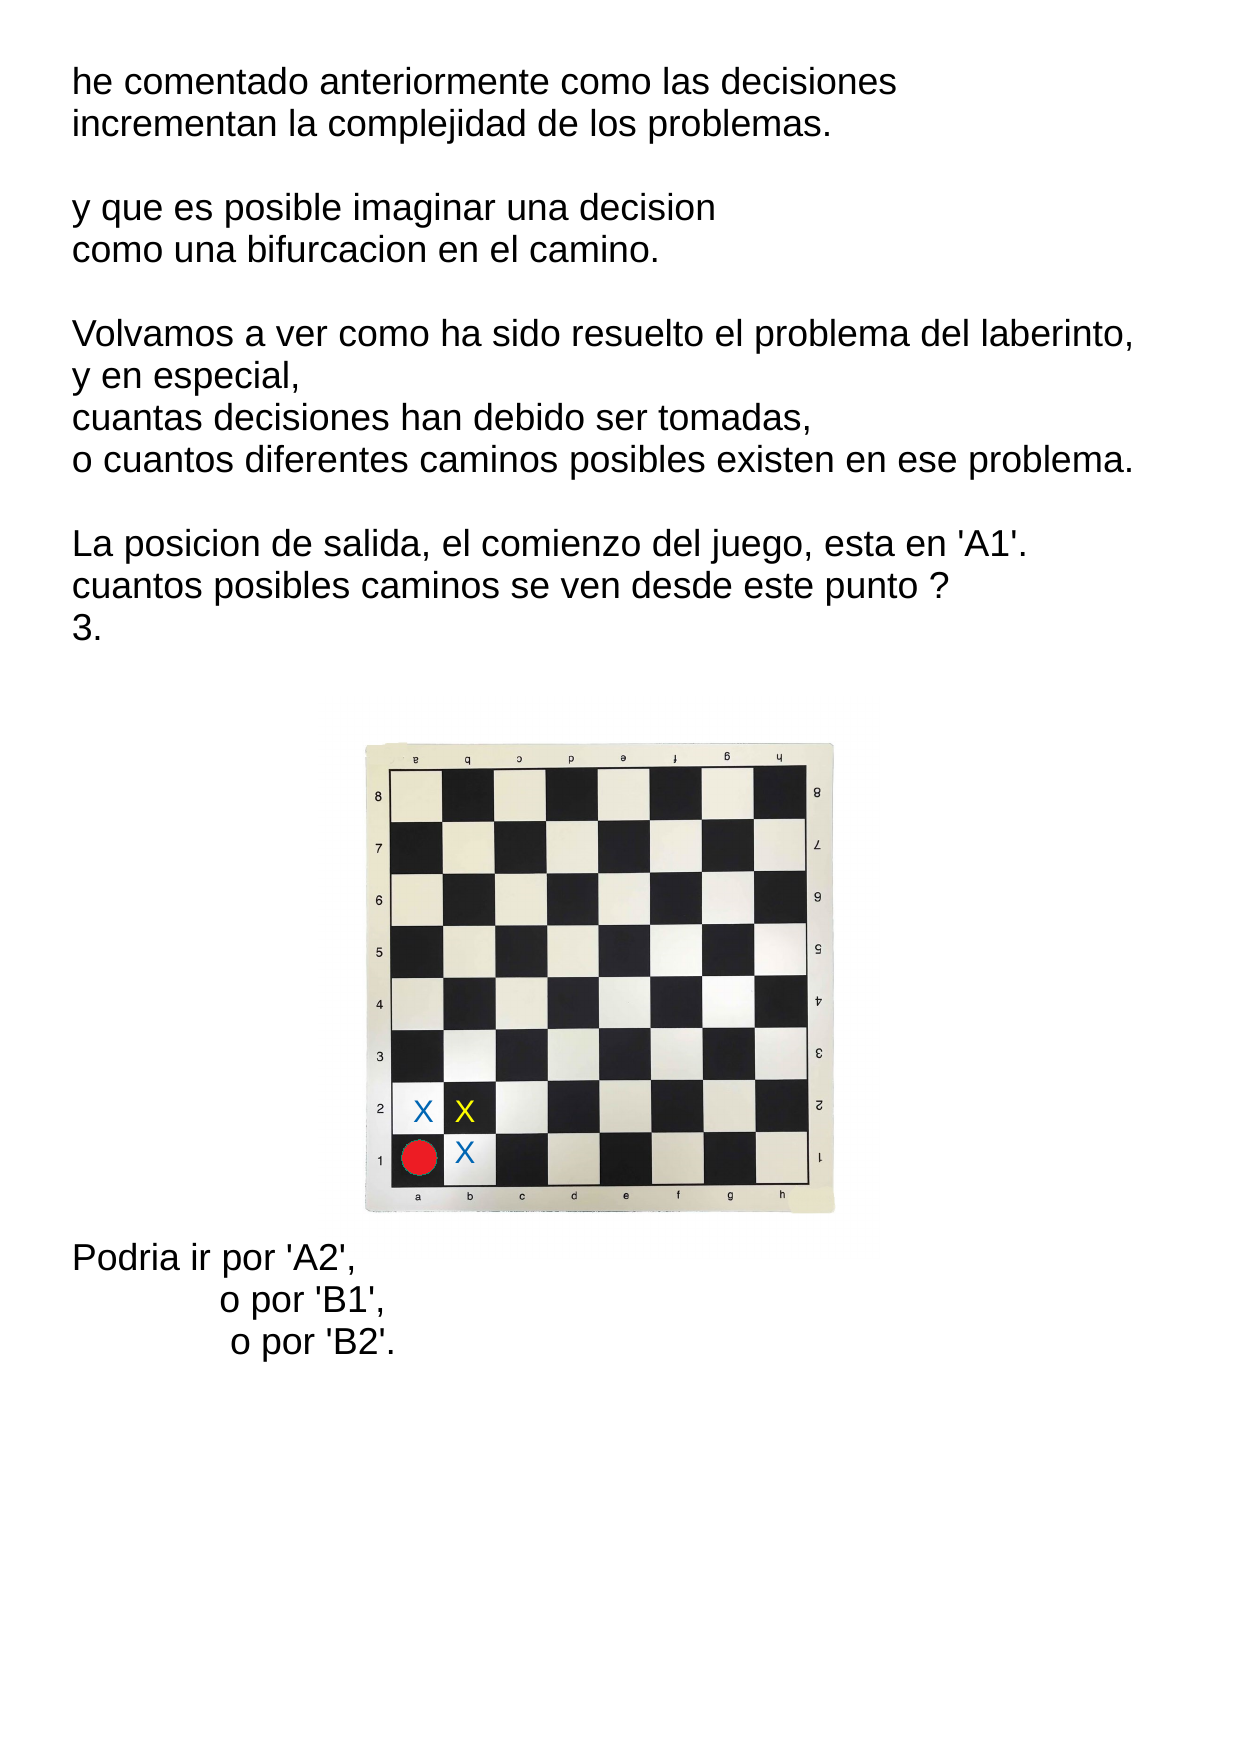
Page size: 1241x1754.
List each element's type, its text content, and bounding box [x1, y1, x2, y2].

text_box he comentado anteriormente como las decisiones incrementan la complejidad de los problemas. y que es posible imaginar una decision como una bifurcacion en el camino. Volvamos a ver como ha sido resuelto el problema del laberinto, y en especial, cuantas decisiones han debido ser tomadas, o cuantos diferentes caminos posibles existen en ese problema. La posicion de salida, el comienzo del juego, esta en 'A1'. cuantos posibles caminos se ven desde este punto ? 3. Podria ir por 'A2', o por 'B1', o por 'B2'. [57, 53, 1182, 1370]
